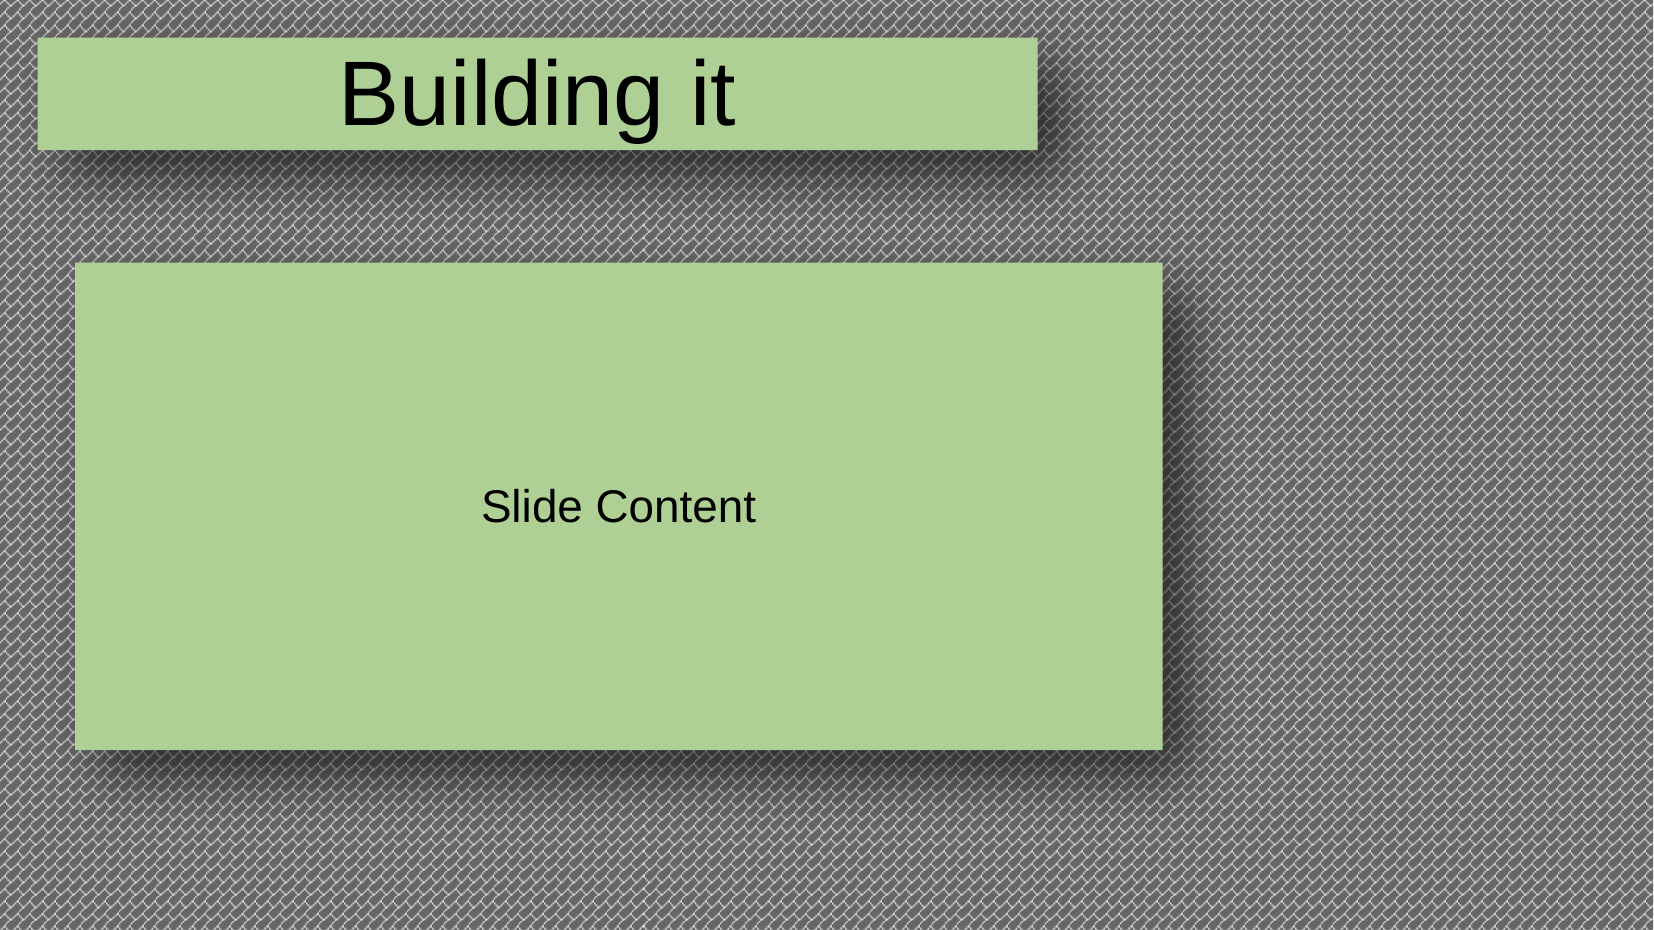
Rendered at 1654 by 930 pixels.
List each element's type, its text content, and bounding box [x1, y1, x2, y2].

title Slide Content [75, 262, 1163, 751]
title Building it [37, 37, 1038, 151]
picture [0, 0, 1654, 930]
